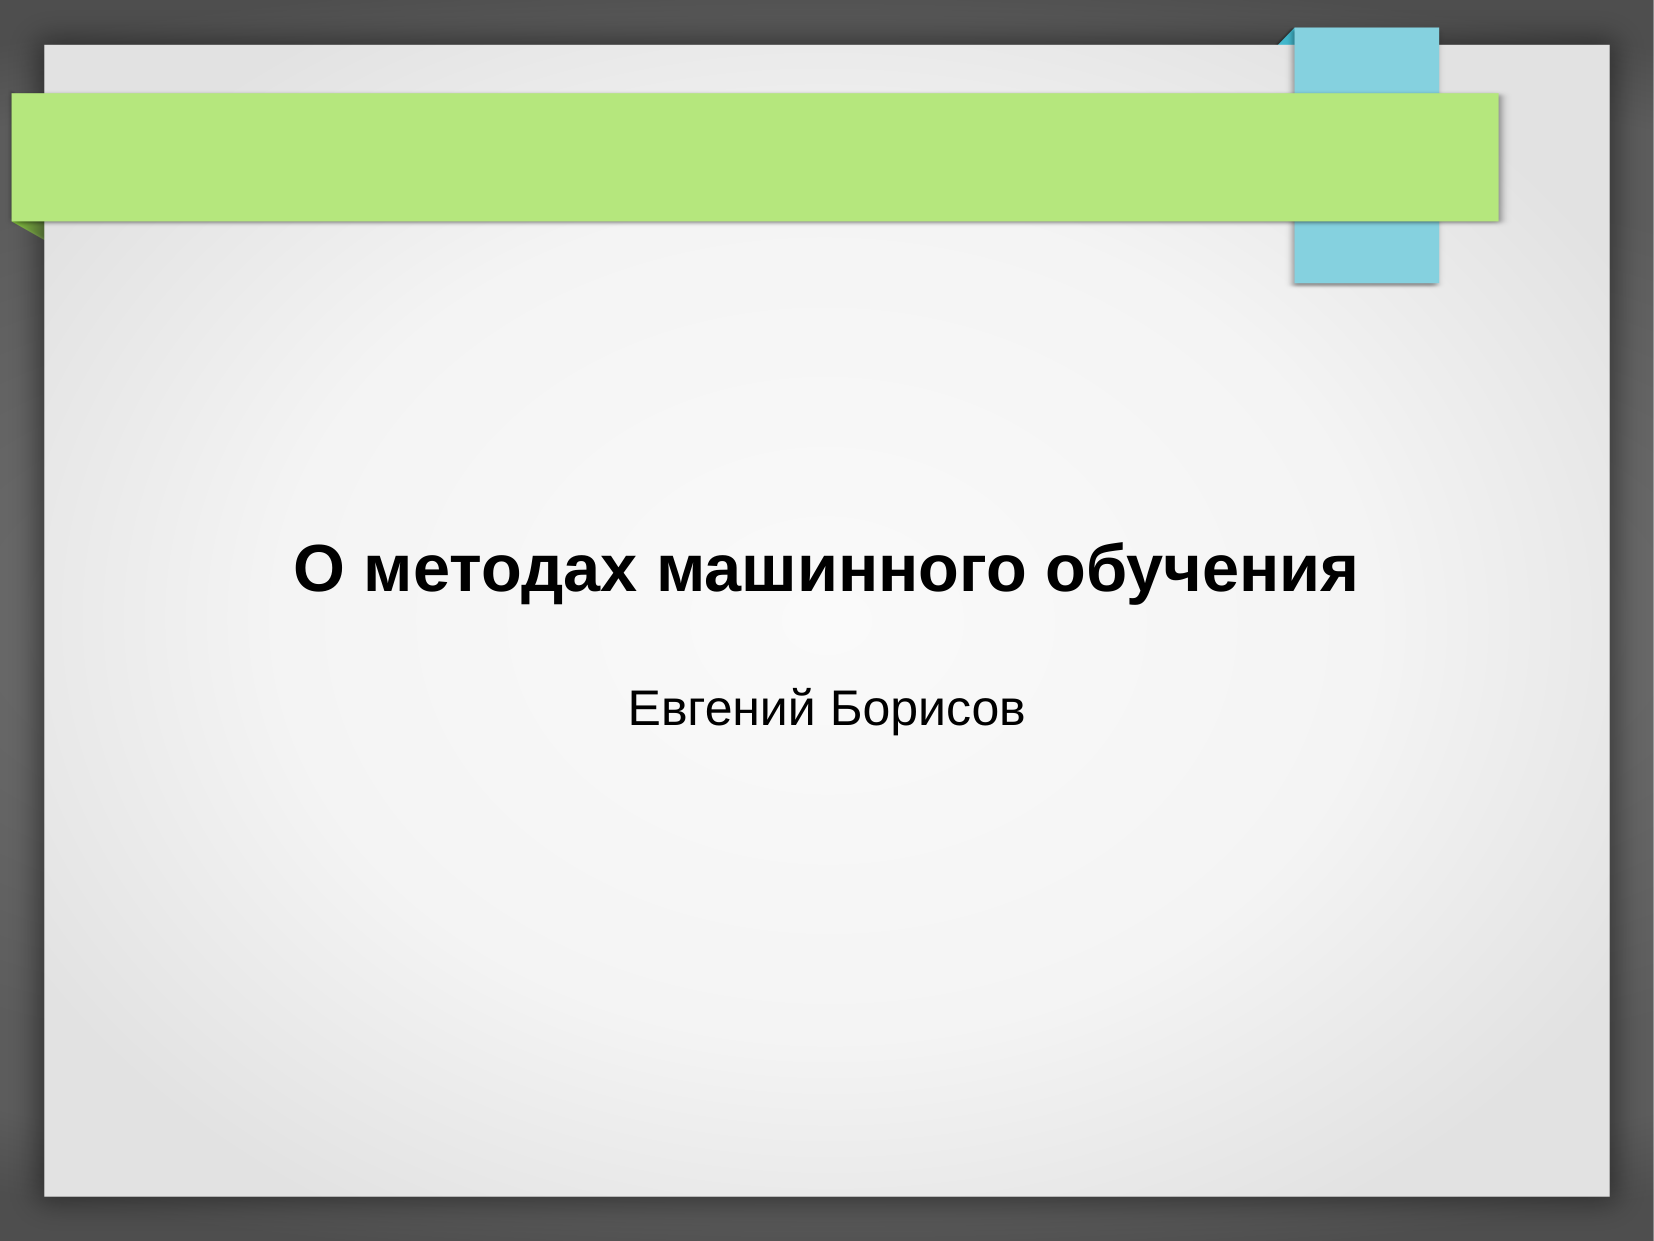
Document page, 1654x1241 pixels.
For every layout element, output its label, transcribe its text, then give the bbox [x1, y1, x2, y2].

picture [0, 0, 1654, 1241]
subtitle О методах машинного обучения Евгений Борисов [82, 290, 1571, 1010]
